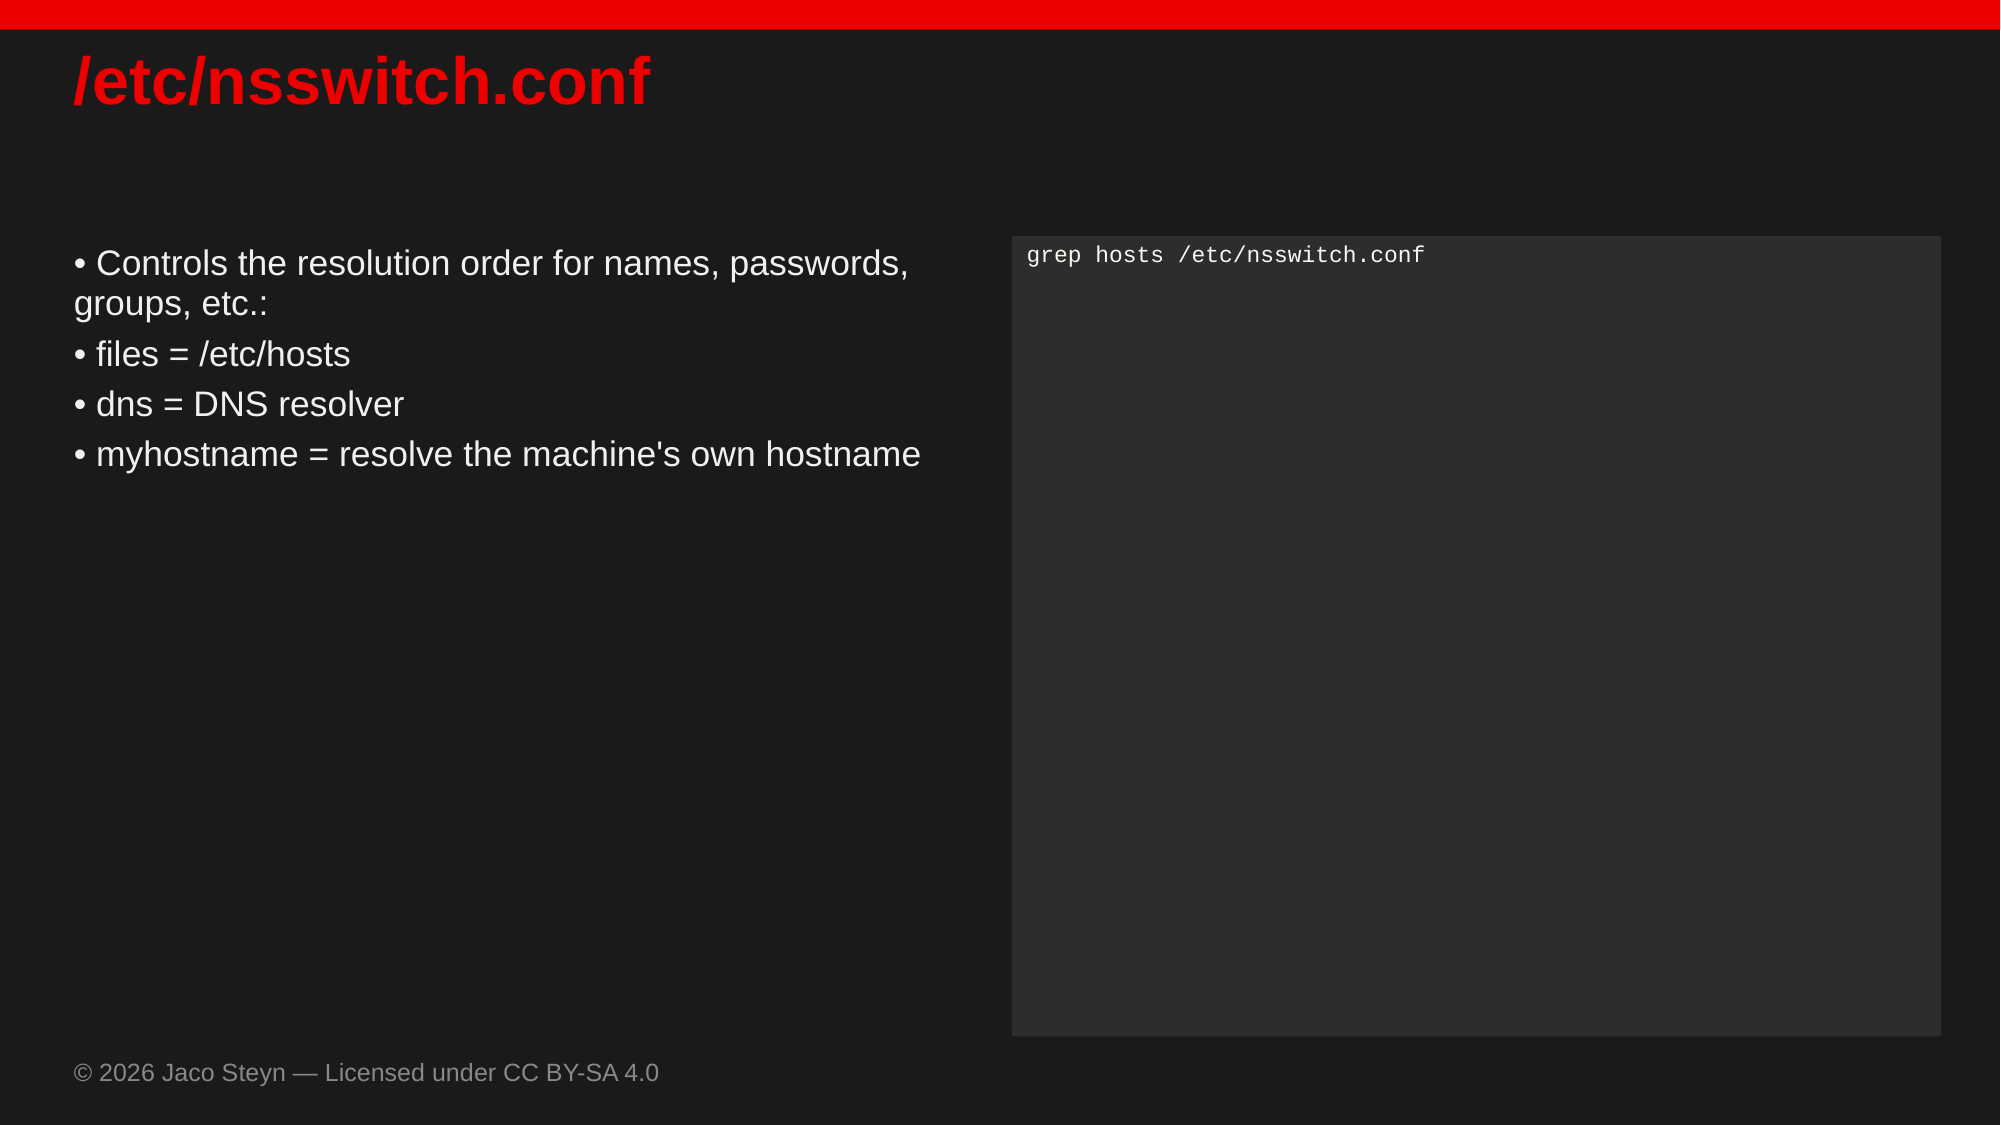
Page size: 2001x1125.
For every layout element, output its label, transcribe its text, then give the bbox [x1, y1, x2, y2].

text_box grep hosts /etc/nsswitch.conf [1011, 236, 1942, 1037]
text_box /etc/nsswitch.conf [59, 36, 1942, 208]
text_box • Controls the resolution order for names, passwords, groups, etc.: • files = /etc/hosts • dns = DNS resolver • myhostname = resolve the machine's own hostname [59, 236, 989, 1037]
text_box [0, 0, 2001, 30]
text_box © 2026 Jaco Steyn — Licensed under CC BY-SA 4.0 [59, 1051, 1942, 1093]
